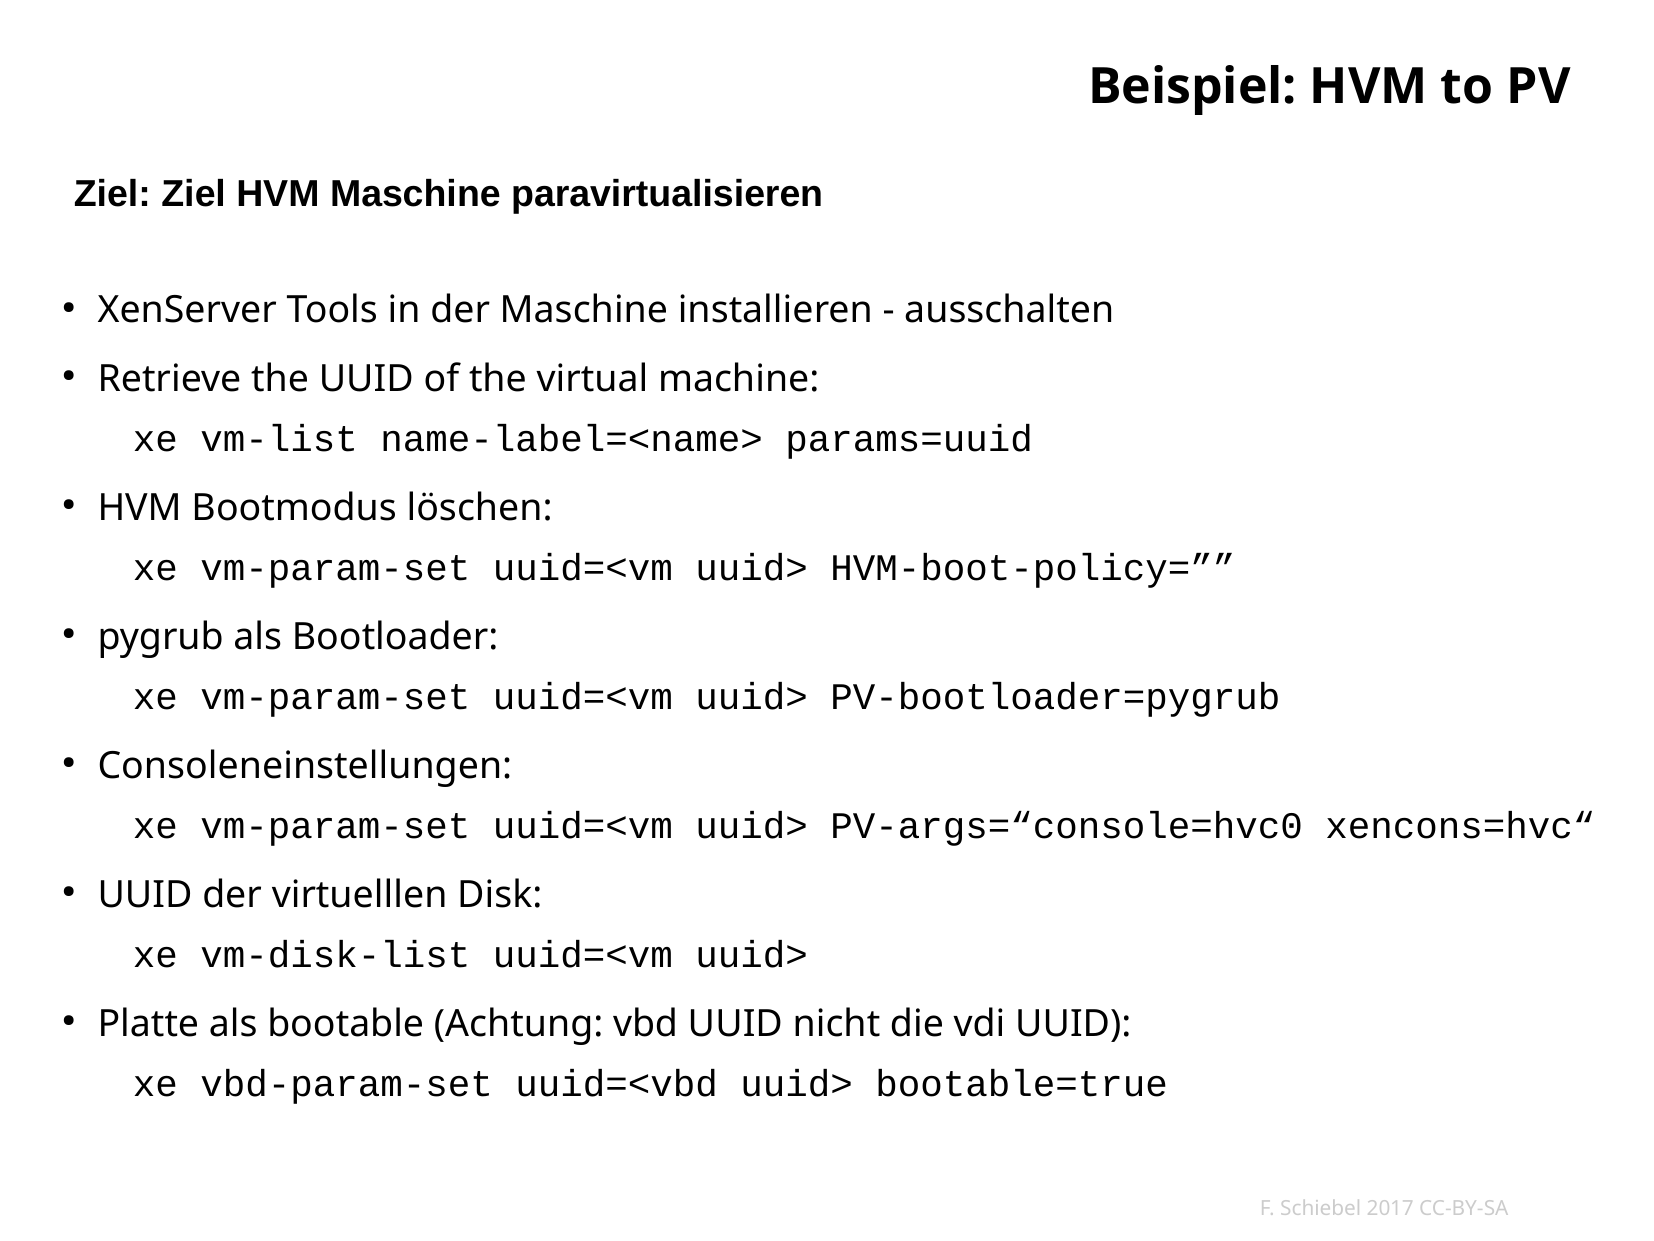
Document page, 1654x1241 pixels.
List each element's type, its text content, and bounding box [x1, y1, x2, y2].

text_box Ziel: Ziel HVM Maschine paravirtualisieren [59, 165, 839, 223]
title Beispiel: HVM to PV [82, 49, 1571, 119]
text_box XenServer Tools in der Maschine installieren - ausschalten Retrieve the UUID of the virtual machine: xe vm-list name-label=<name> params=uuid HVM Bootmodus löschen: xe vm-param-set uuid=<vm uuid> HVM-boot-policy=”” pygrub als Bootloader: xe vm-param-set uuid=<vm uuid> PV-bootloader=pygrub Consoleneinstellungen: xe vm-param-set uuid=<vm uuid> PV-args=“console=hvc0 xencons=hvc“ UUID der virtuelllen Disk: xe vm-disk-list uuid=<vm uuid> Platte als bootable (Achtung: vbd UUID nicht die vdi UUID): xe vbd-param-set uuid=<vbd uuid> bootable=true [47, 224, 1630, 1137]
